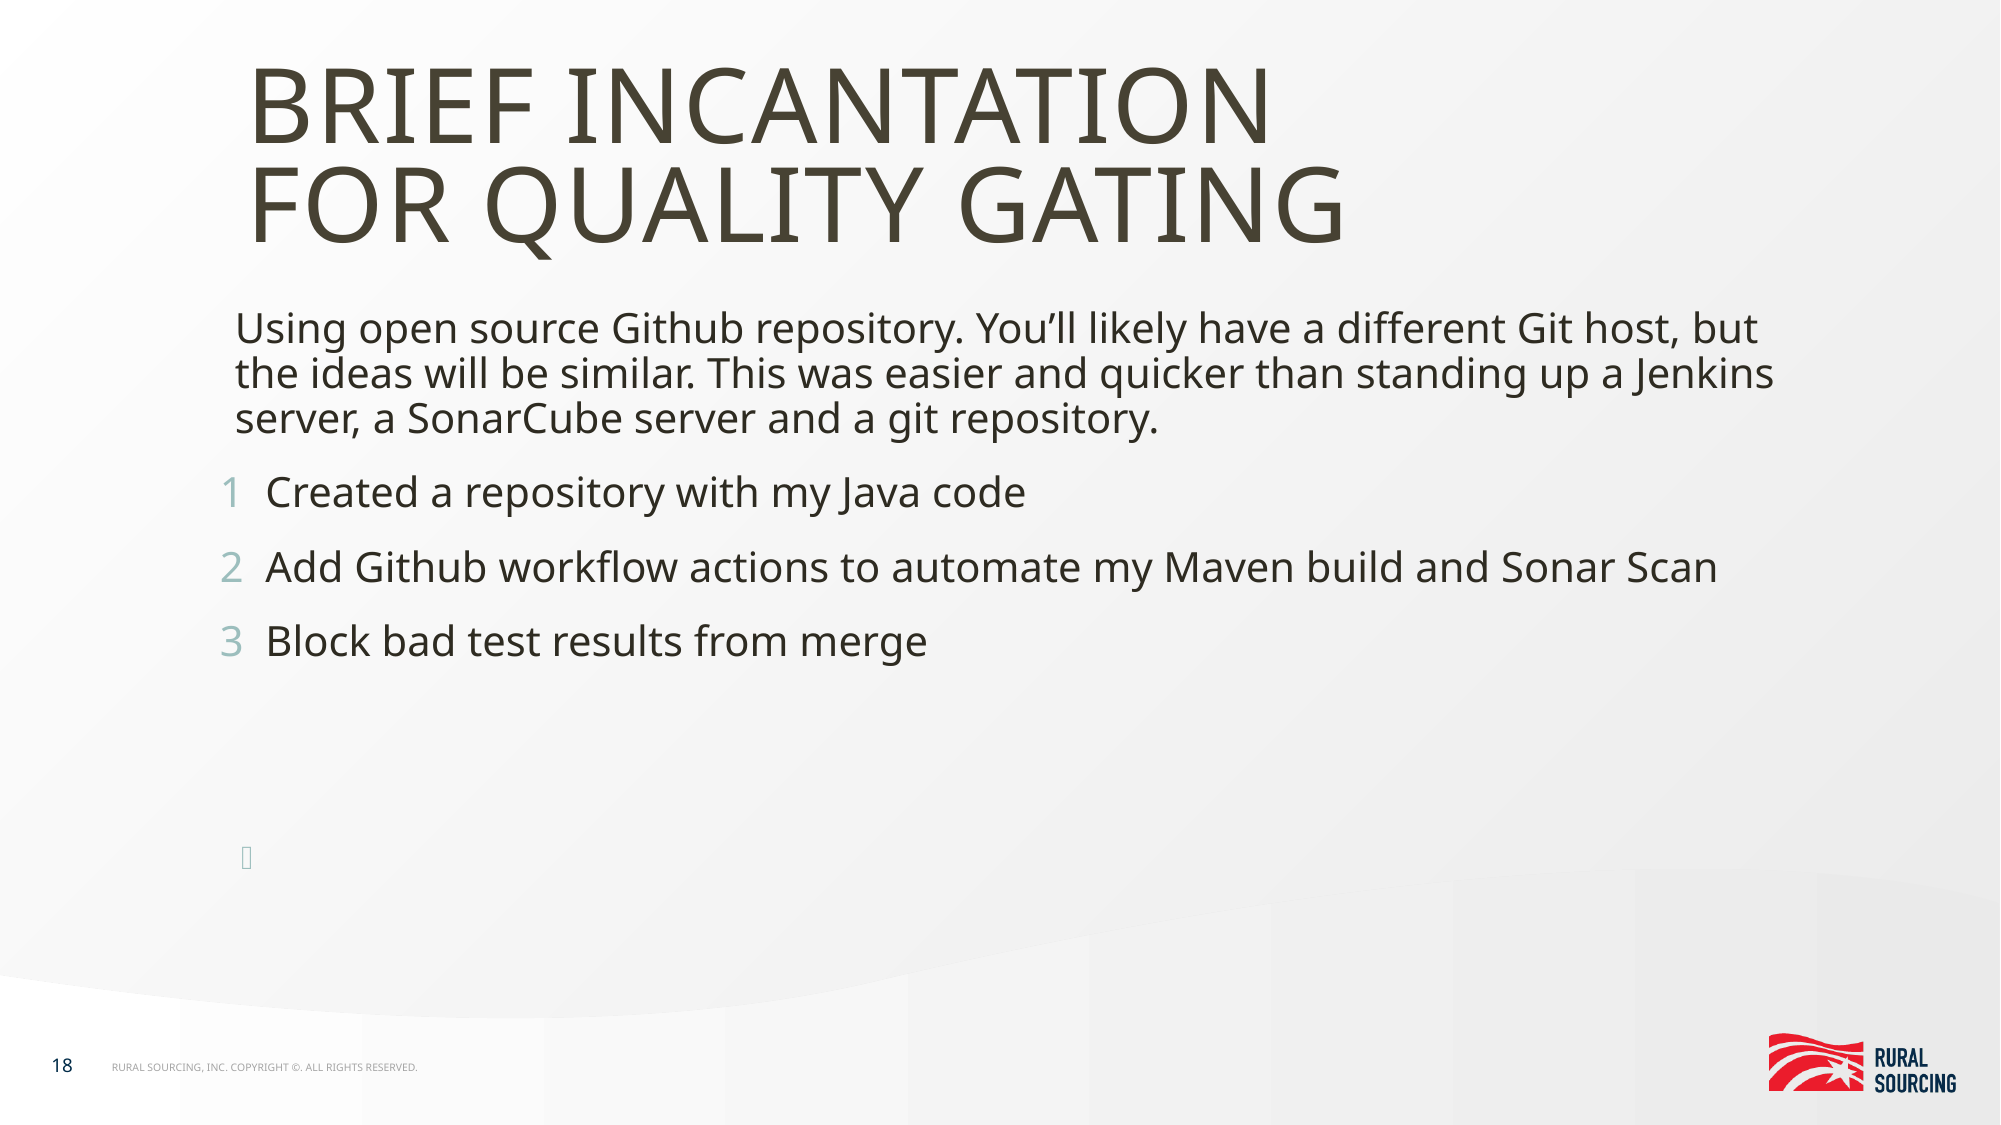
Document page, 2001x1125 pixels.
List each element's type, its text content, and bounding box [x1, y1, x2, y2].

list Using open source Github repository. You’ll likely have a different Git host, but the ideas will be similar. This was easier and quicker than standing up a Jenkins server, a SonarCube server and a git repository. Created a repository with my Java code Add Github workflow actions to automate my Maven build and Sonar Scan Block bad test results from merge [212, 299, 1788, 1023]
picture [1769, 1033, 1956, 1093]
title BRIEF INCANTATION FOR QUALITY GATING [231, 68, 1425, 258]
